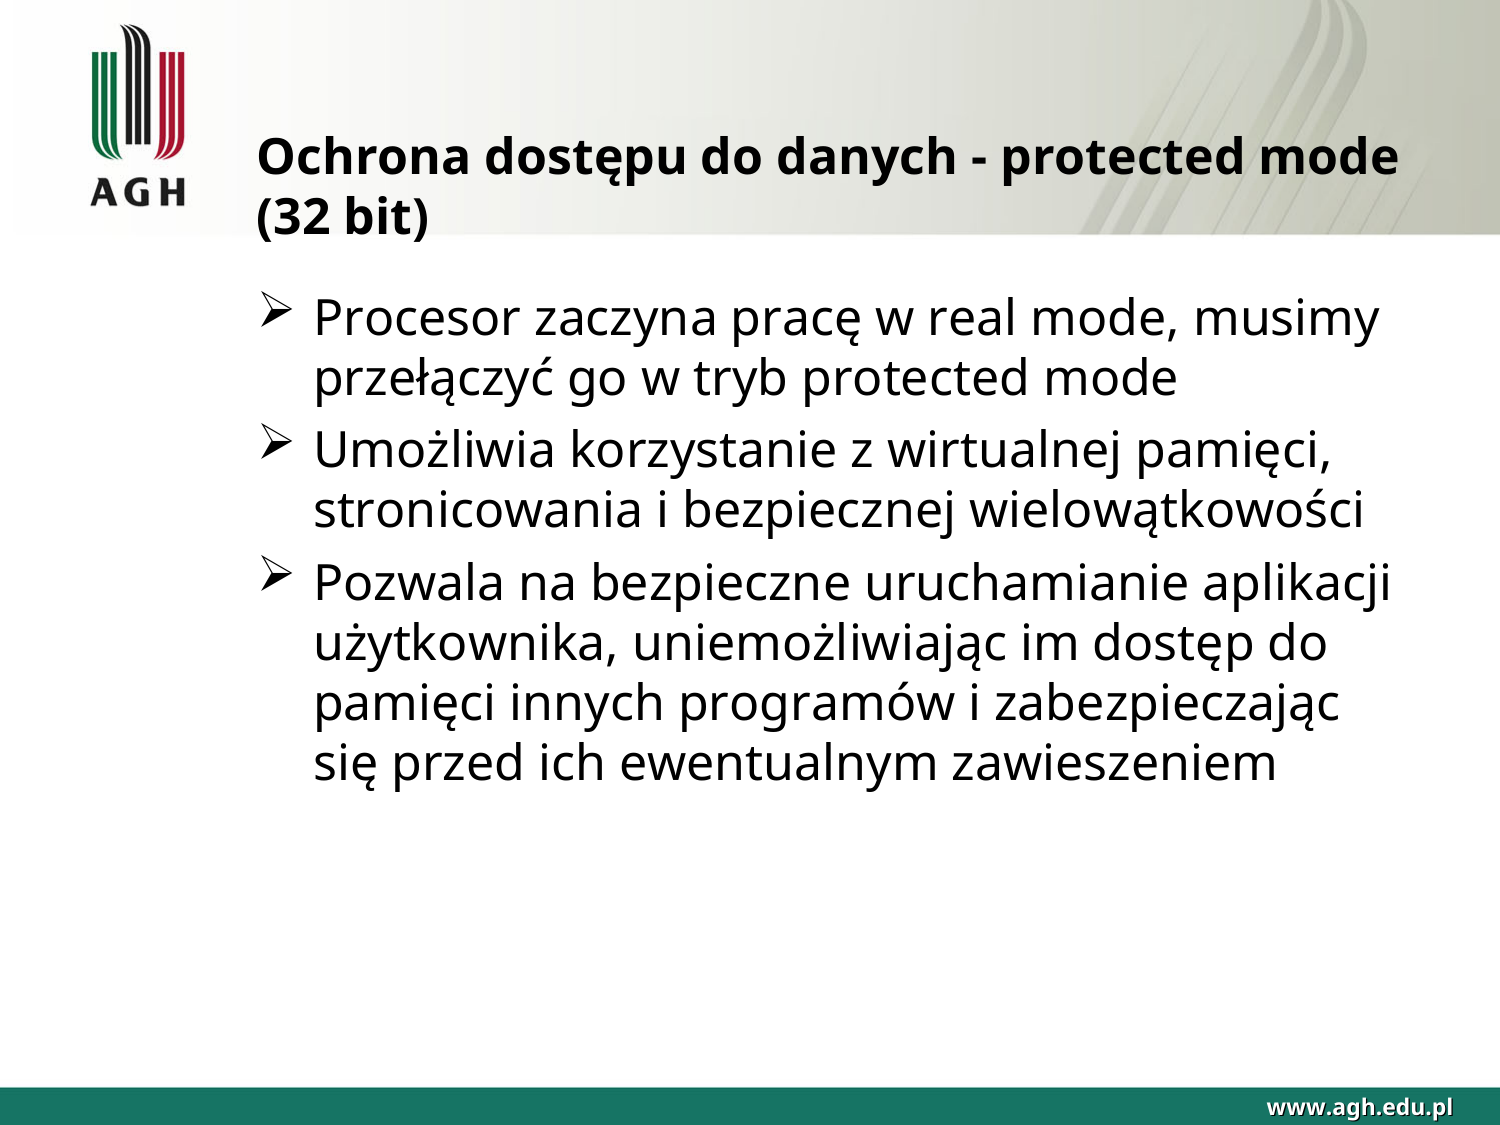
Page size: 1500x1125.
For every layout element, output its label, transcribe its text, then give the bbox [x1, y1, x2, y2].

title Ochrona dostępu do danych - protected mode (32 bit) [242, 117, 1436, 253]
picture [0, 0, 1500, 1125]
list Procesor zaczyna pracę w real mode, musimy przełączyć go w tryb protected mode Umożliwia korzystanie z wirtualnej pamięci, stronicowania i bezpiecznej wielowątkowości Pozwala na bezpieczne uruchamianie aplikacji użytkownika, uniemożliwiając im dostęp do pamięci innych programów i zabezpieczając się przed ich ewentualnym zawieszeniem [242, 277, 1425, 969]
text_box www.agh.edu.pl [1251, 1084, 1500, 1125]
